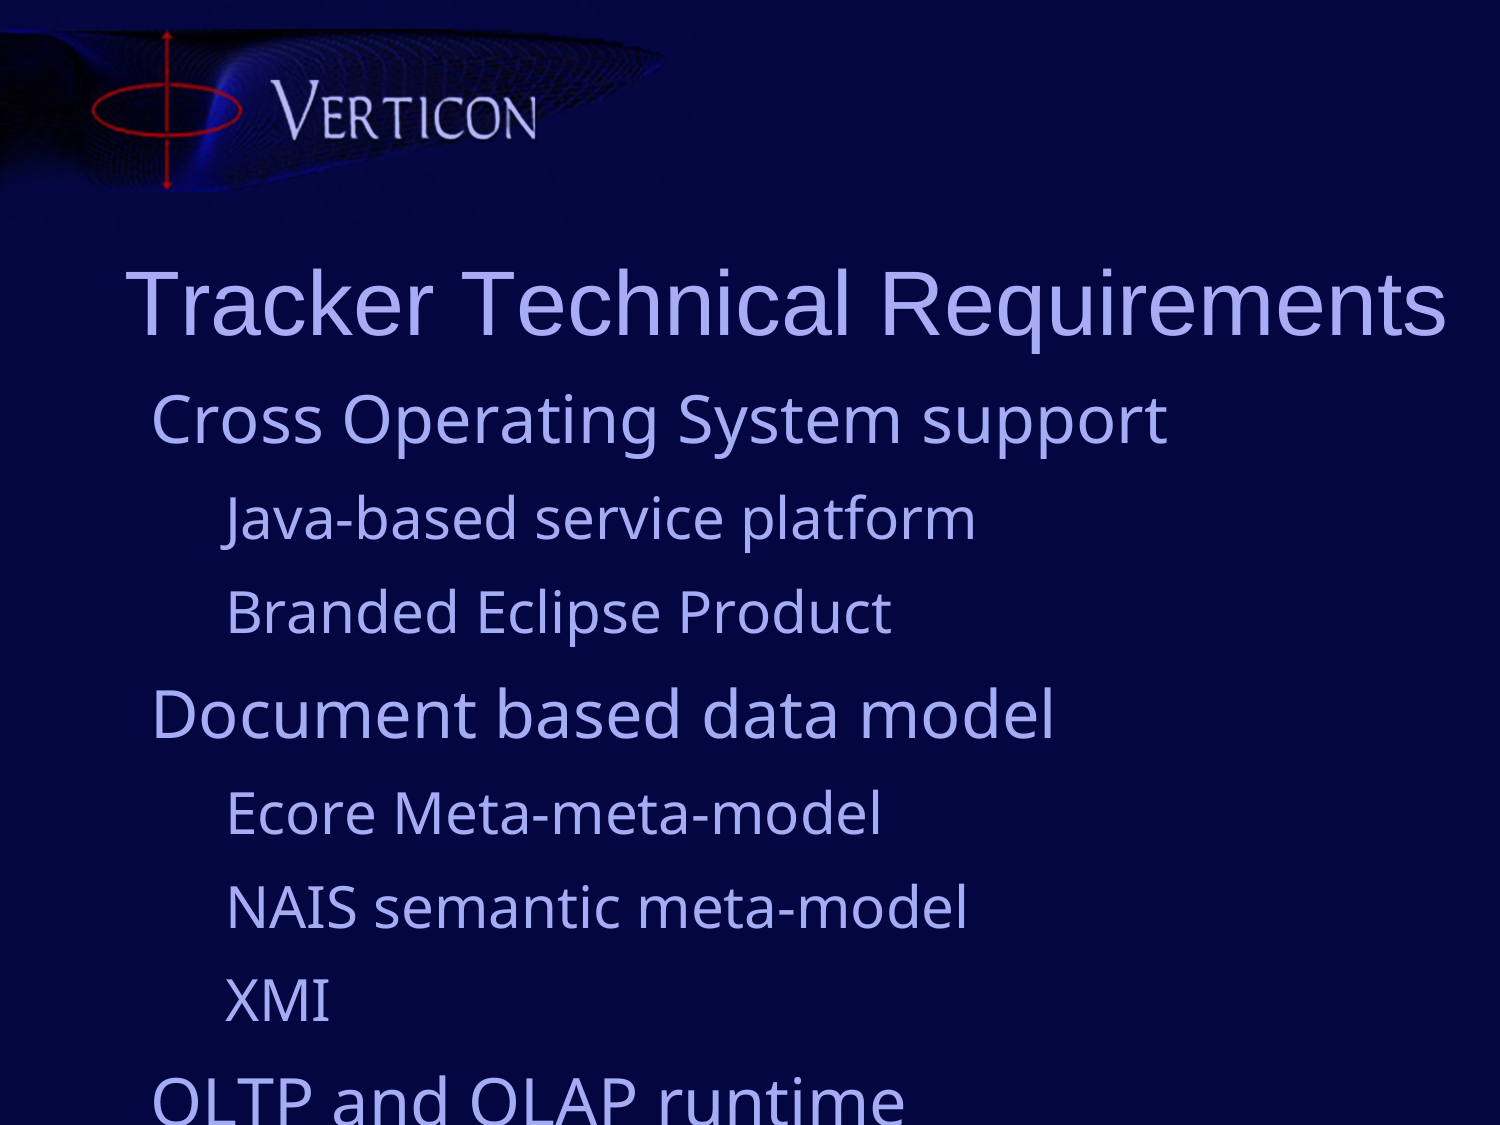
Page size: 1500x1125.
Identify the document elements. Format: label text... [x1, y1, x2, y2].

title Tracker Technical Requirements [112, 232, 1463, 376]
list Cross Operating System support Java-based service platform Branded Eclipse Product Document based data model Ecore Meta-meta-model NAIS semantic meta-model XMI OLTP and OLAP runtime [150, 371, 1385, 1075]
picture [0, 0, 704, 232]
